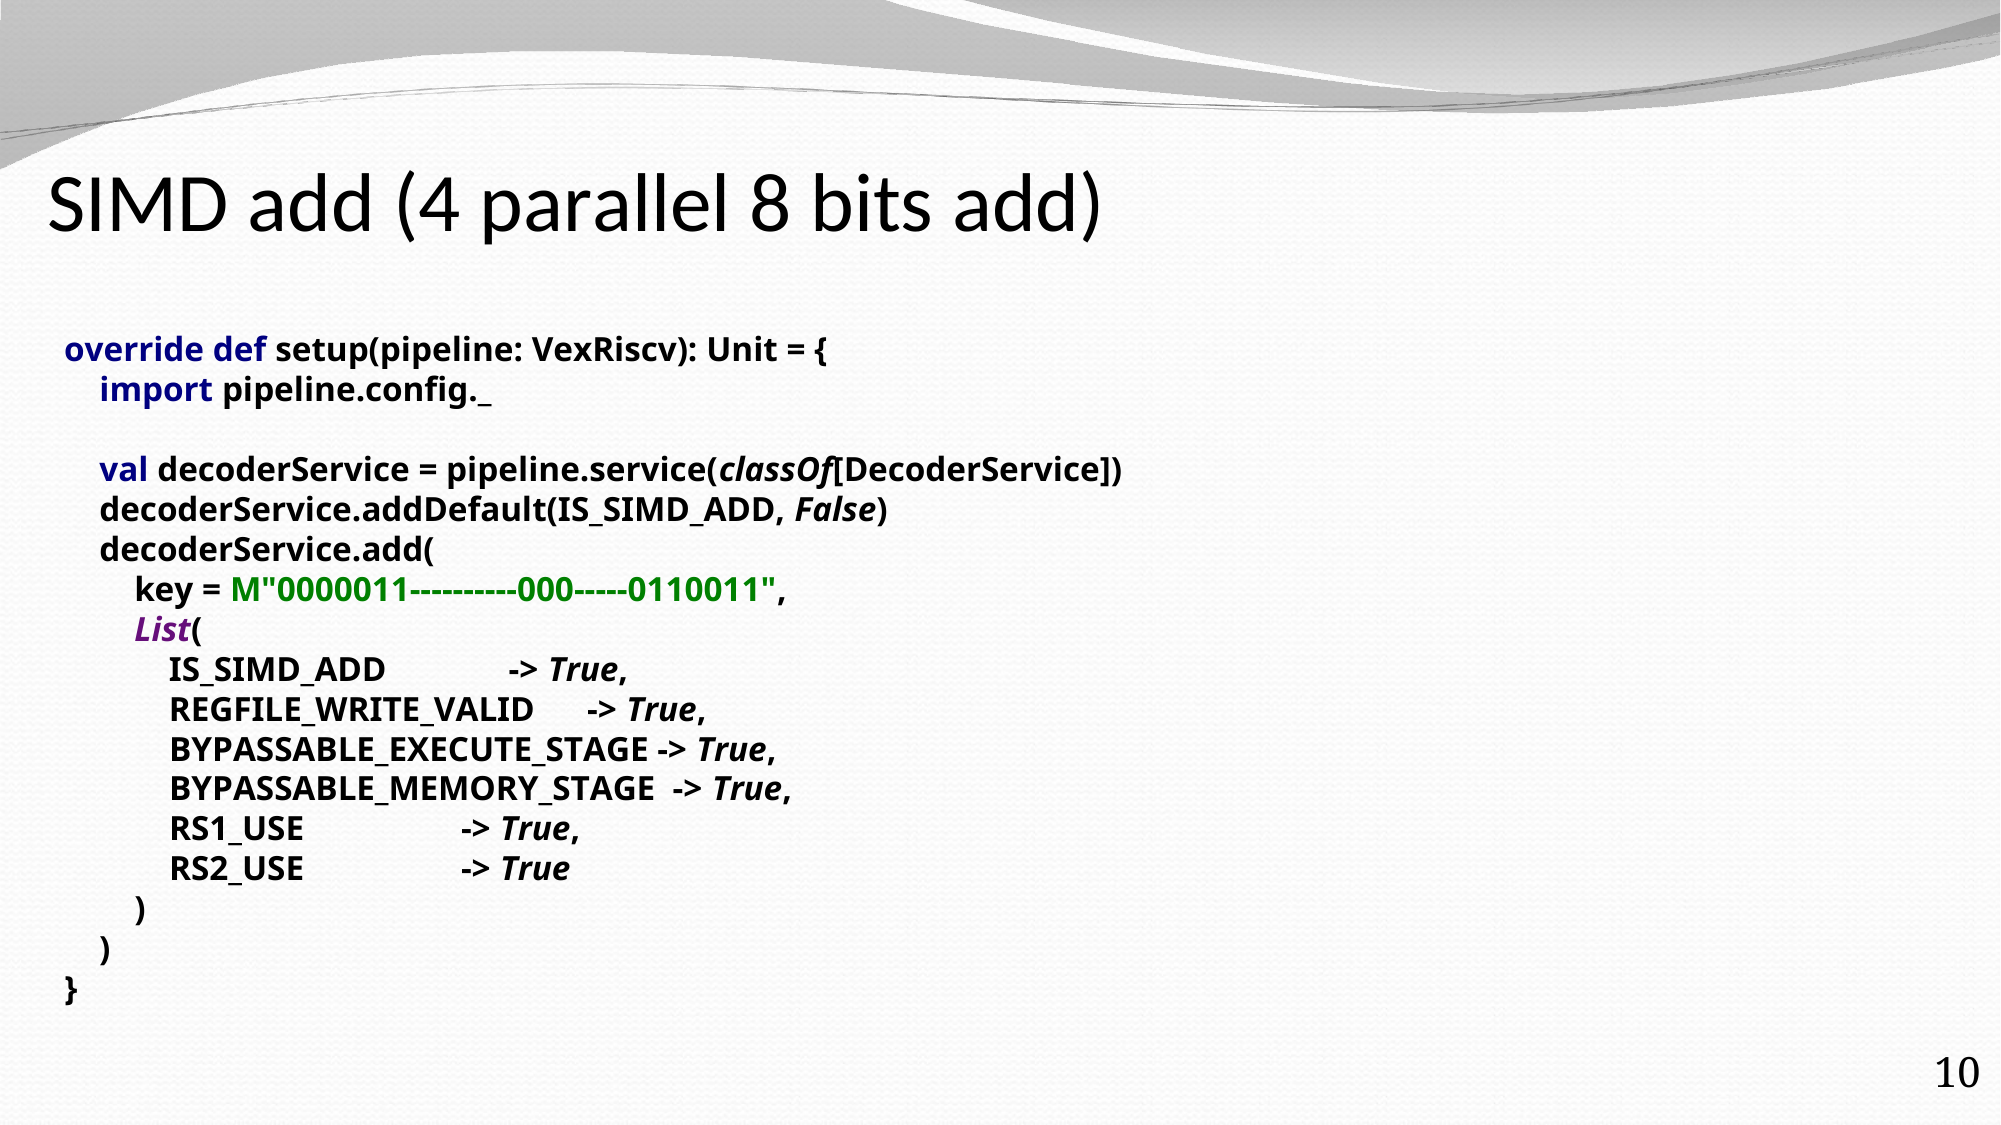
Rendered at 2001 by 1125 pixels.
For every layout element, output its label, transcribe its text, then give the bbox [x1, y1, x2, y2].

text_box override def setup(pipeline: VexRiscv): Unit = { import pipeline.config._ val decoderService = pipeline.service(classOf[DecoderService]) decoderService.addDefault(IS_SIMD_ADD, False) decoderService.add( key = M"0000011----------000-----0110011", List( IS_SIMD_ADD -> True, REGFILE_WRITE_VALID -> True, BYPASSABLE_EXECUTE_STAGE -> True, BYPASSABLE_MEMORY_STAGE -> True, RS1_USE -> True, RS2_USE -> True ) ) } [14, 321, 1878, 1095]
title SIMD add (4 parallel 8 bits add) [47, 60, 1638, 249]
picture [0, 0, 2001, 1125]
text_box <numéro> [1813, 1042, 1981, 1103]
